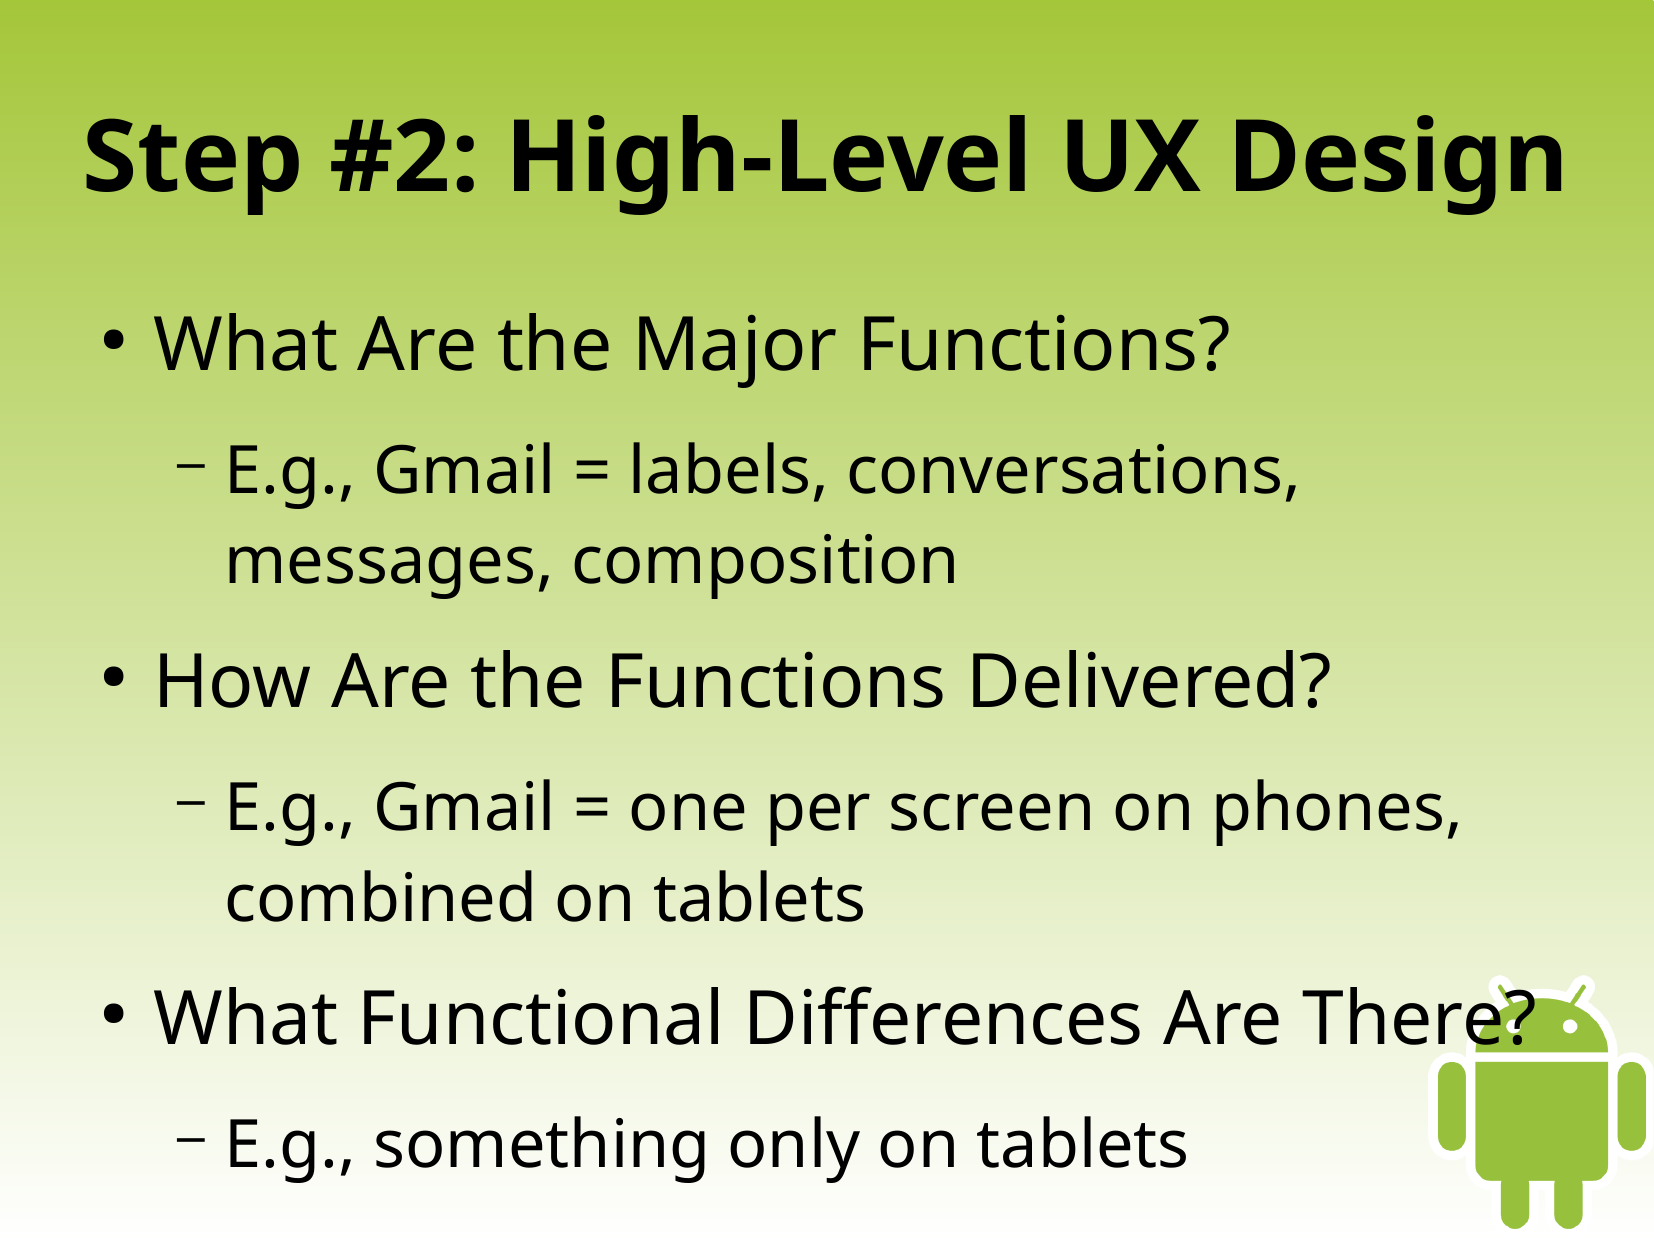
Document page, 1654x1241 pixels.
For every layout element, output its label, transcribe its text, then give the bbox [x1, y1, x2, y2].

list What Are the Major Functions? E.g., Gmail = labels, conversations, messages, composition How Are the Functions Delivered? E.g., Gmail = one per screen on phones, combined on tablets What Functional Differences Are There? E.g., something only on tablets [82, 290, 1571, 1109]
picture [1428, 975, 1654, 1238]
title Step #2: High-Level UX Design [82, 49, 1571, 257]
